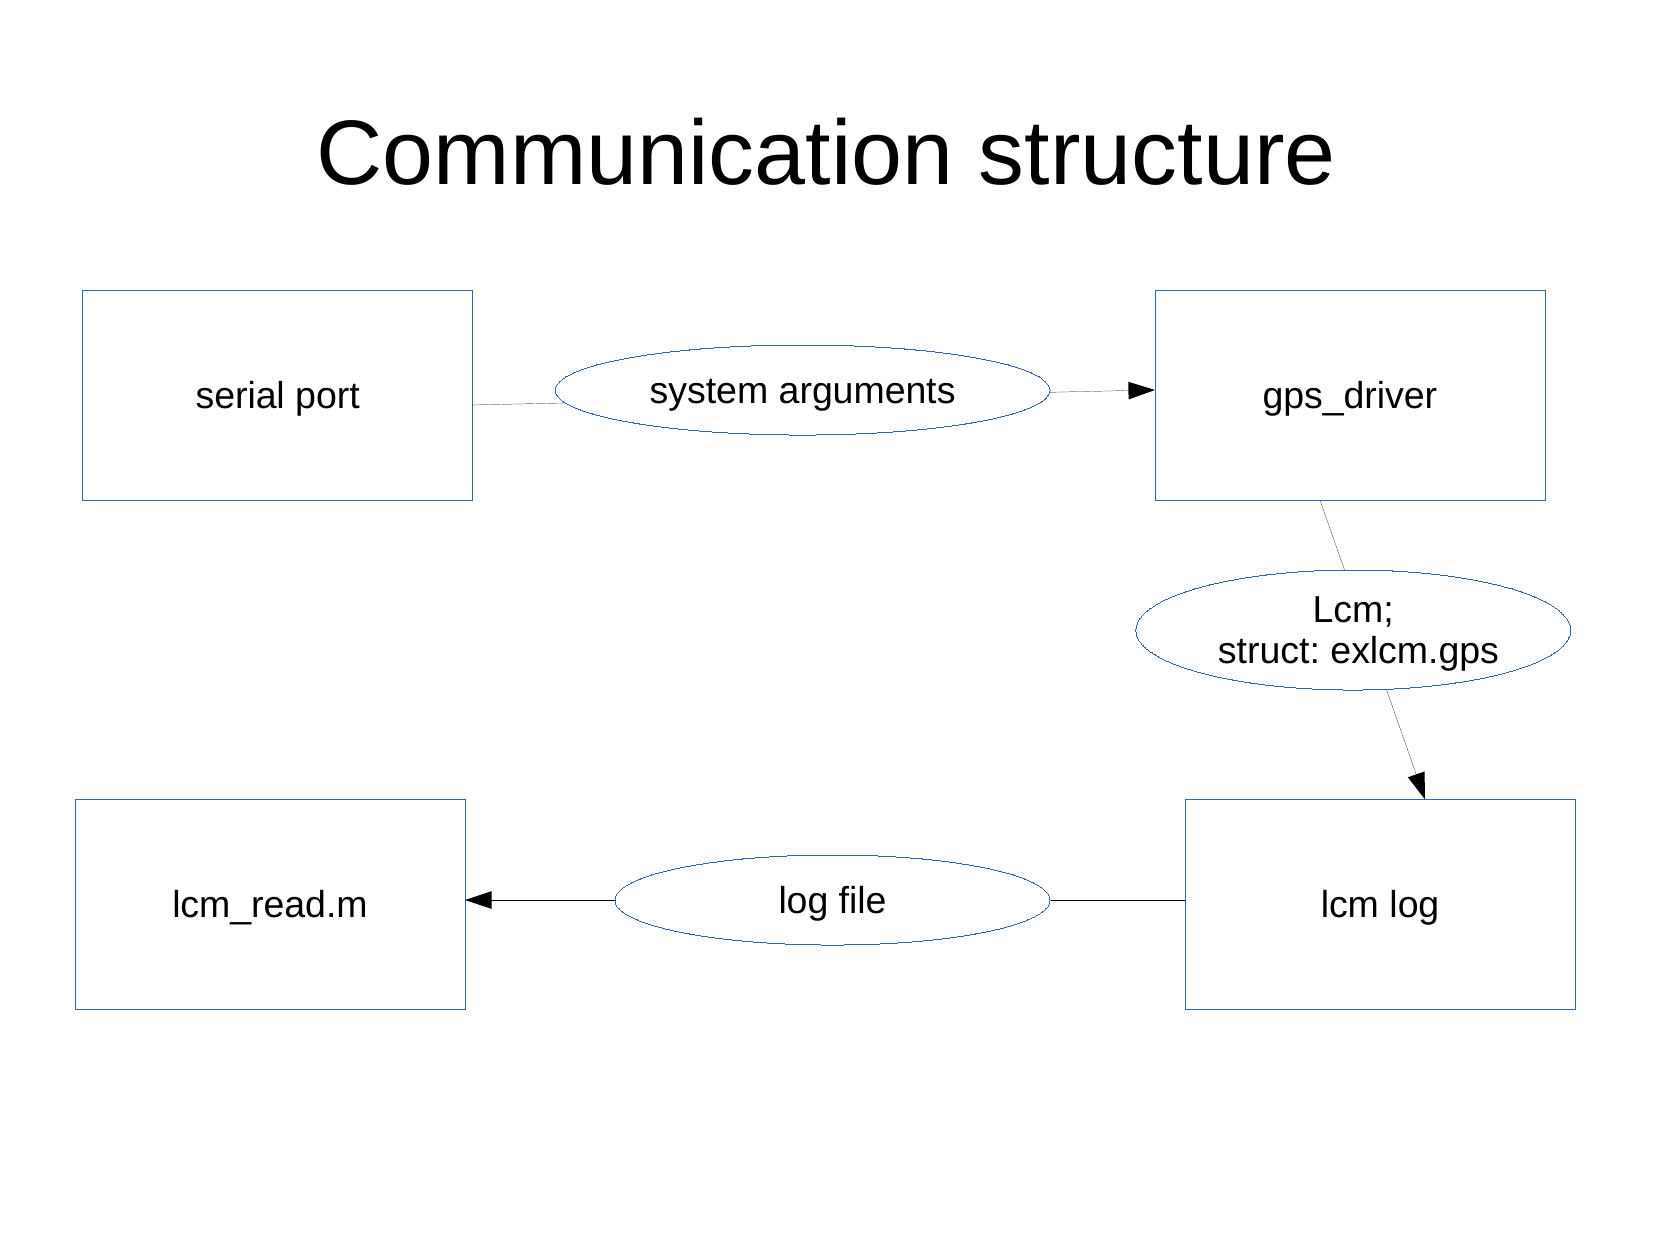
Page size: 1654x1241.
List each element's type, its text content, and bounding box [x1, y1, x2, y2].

text_box lcm_read.m [75, 799, 466, 1010]
text_box system arguments [555, 345, 1051, 436]
text_box lcm log [1185, 799, 1576, 1010]
text_box log file [615, 855, 1051, 946]
text_box Lcm; struct: exlcm.gps [1135, 570, 1571, 691]
title Communication structure [82, 49, 1571, 257]
text_box gps_driver [1155, 290, 1546, 501]
text_box serial port [82, 290, 473, 501]
